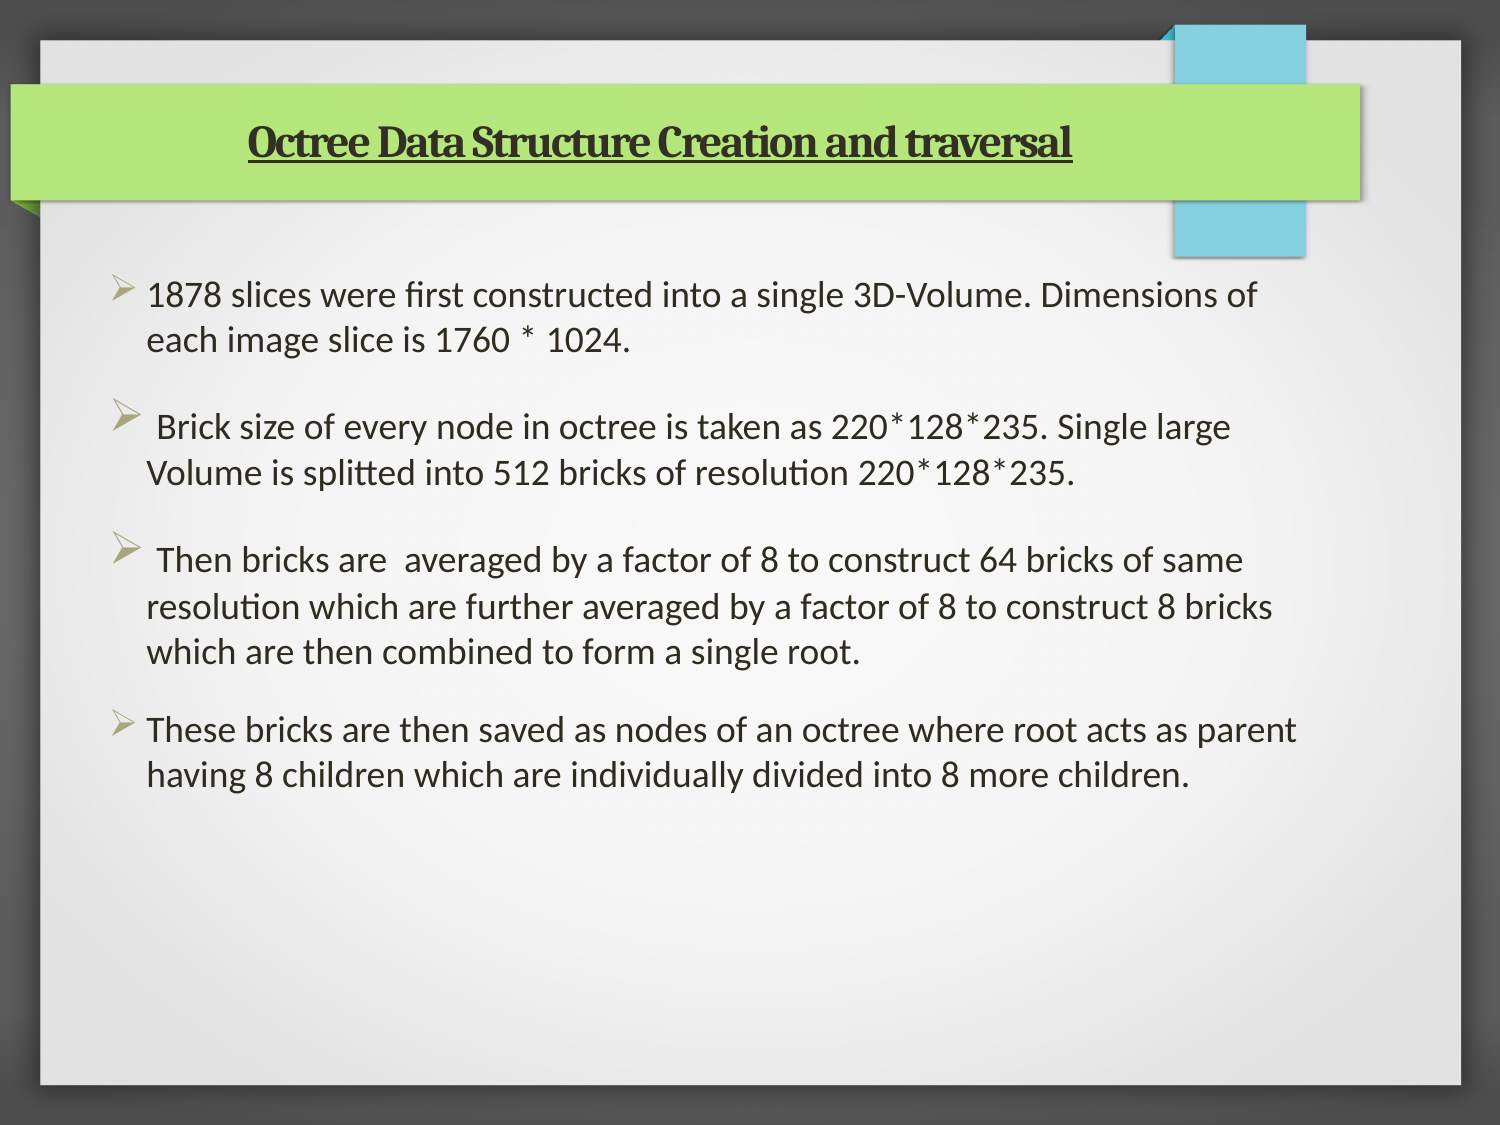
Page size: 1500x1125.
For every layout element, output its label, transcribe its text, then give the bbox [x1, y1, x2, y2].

picture [0, 0, 1500, 1125]
title Octree Data Structure Creation and traversal [35, 45, 1286, 233]
list 1878 slices were first constructed into a single 3D-Volume. Dimensions of each image slice is 1760 * 1024. Brick size of every node in octree is taken as 220*128*235. Single large Volume is splitted into 512 bricks of resolution 220*128*235. Then bricks are averaged by a factor of 8 to construct 64 bricks of same resolution which are further averaged by a factor of 8 to construct 8 bricks which are then combined to form a single root. These bricks are then saved as nodes of an octree where root acts as parent having 8 children which are individually divided into 8 more children. [75, 262, 1325, 1050]
